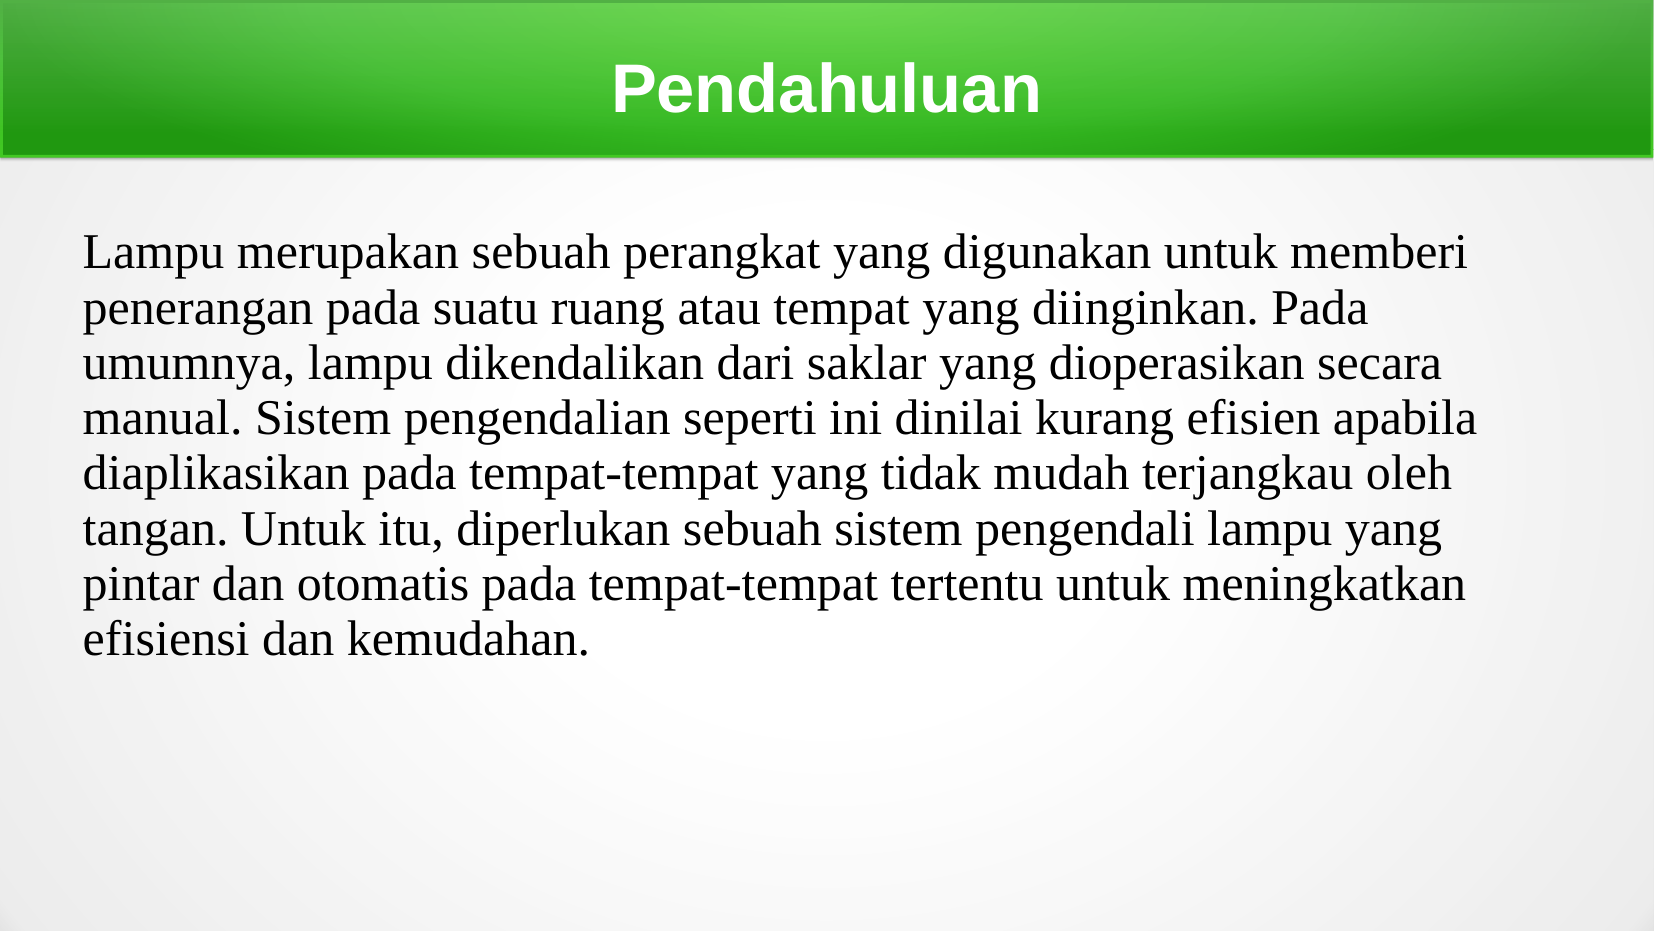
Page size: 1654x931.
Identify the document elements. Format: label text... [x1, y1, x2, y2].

title Pendahuluan [82, 35, 1571, 142]
list Lampu merupakan sebuah perangkat yang digunakan untuk memberi penerangan pada suatu ruang atau tempat yang diinginkan. Pada umumnya, lampu dikendalikan dari saklar yang dioperasikan secara manual. Sistem pengendalian seperti ini dinilai kurang efisien apabila diaplikasikan pada tempat-tempat yang tidak mudah terjangkau oleh tangan. Untuk itu, diperlukan sebuah sistem pengendali lampu yang pintar dan otomatis pada tempat-tempat tertentu untuk meningkatkan efisiensi dan kemudahan. [82, 224, 1571, 764]
